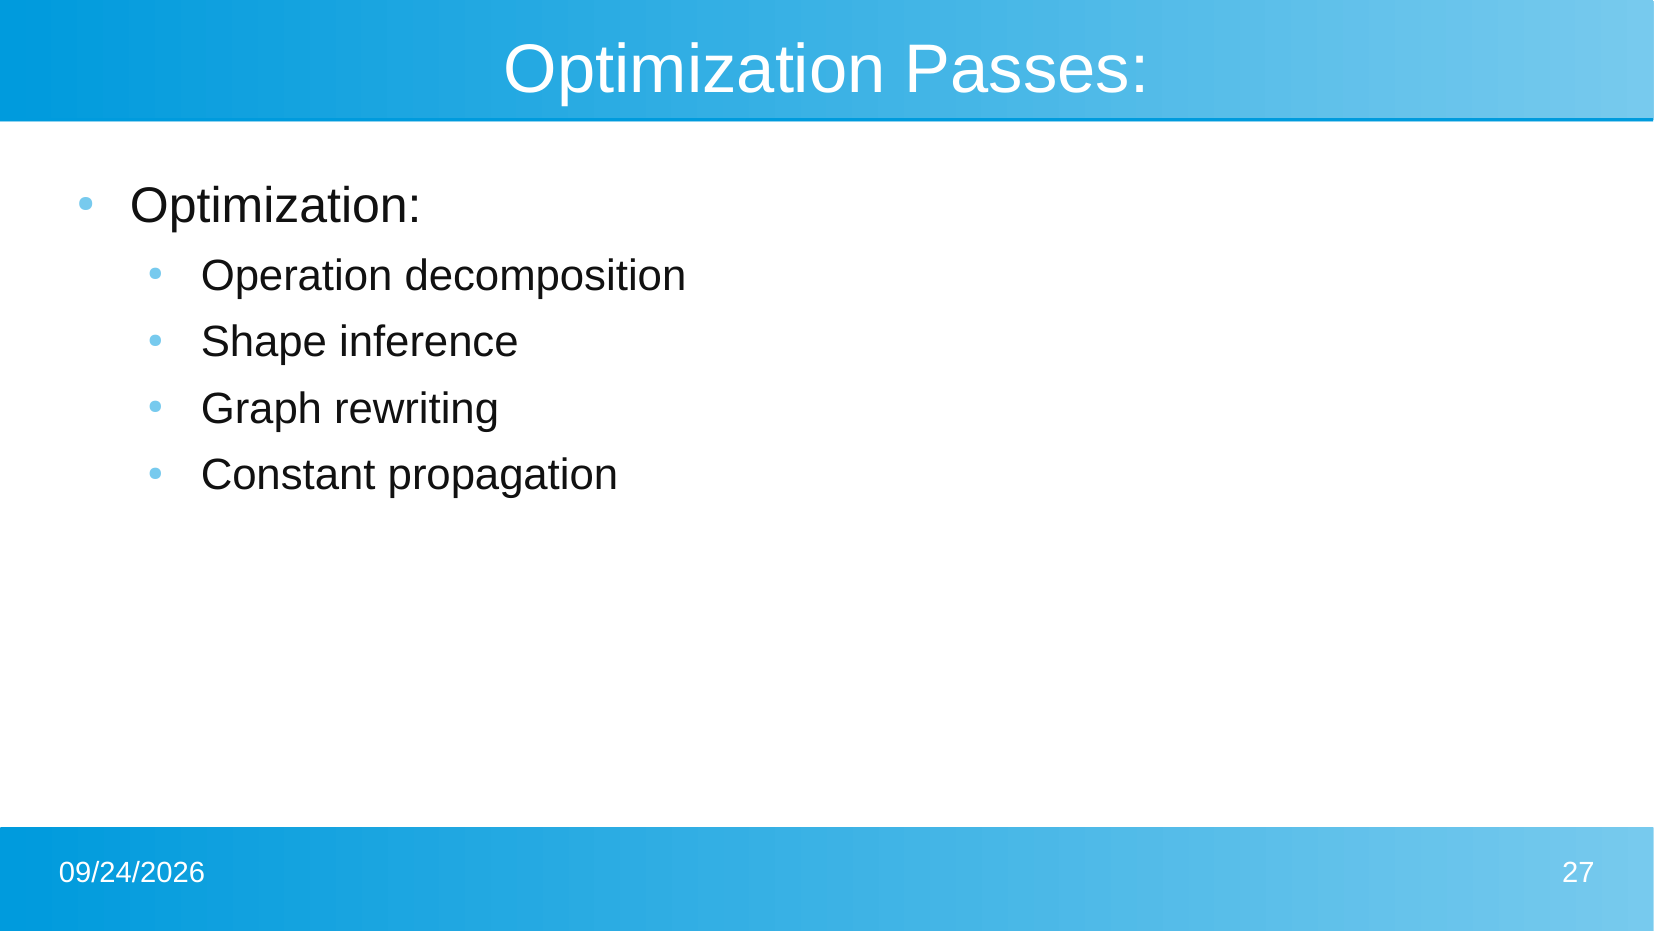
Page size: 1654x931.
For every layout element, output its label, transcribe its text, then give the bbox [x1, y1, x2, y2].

title Optimization Passes: [59, 29, 1595, 108]
list Optimization: Operation decomposition Shape inference Graph rewriting Constant propagation [59, 177, 1595, 768]
